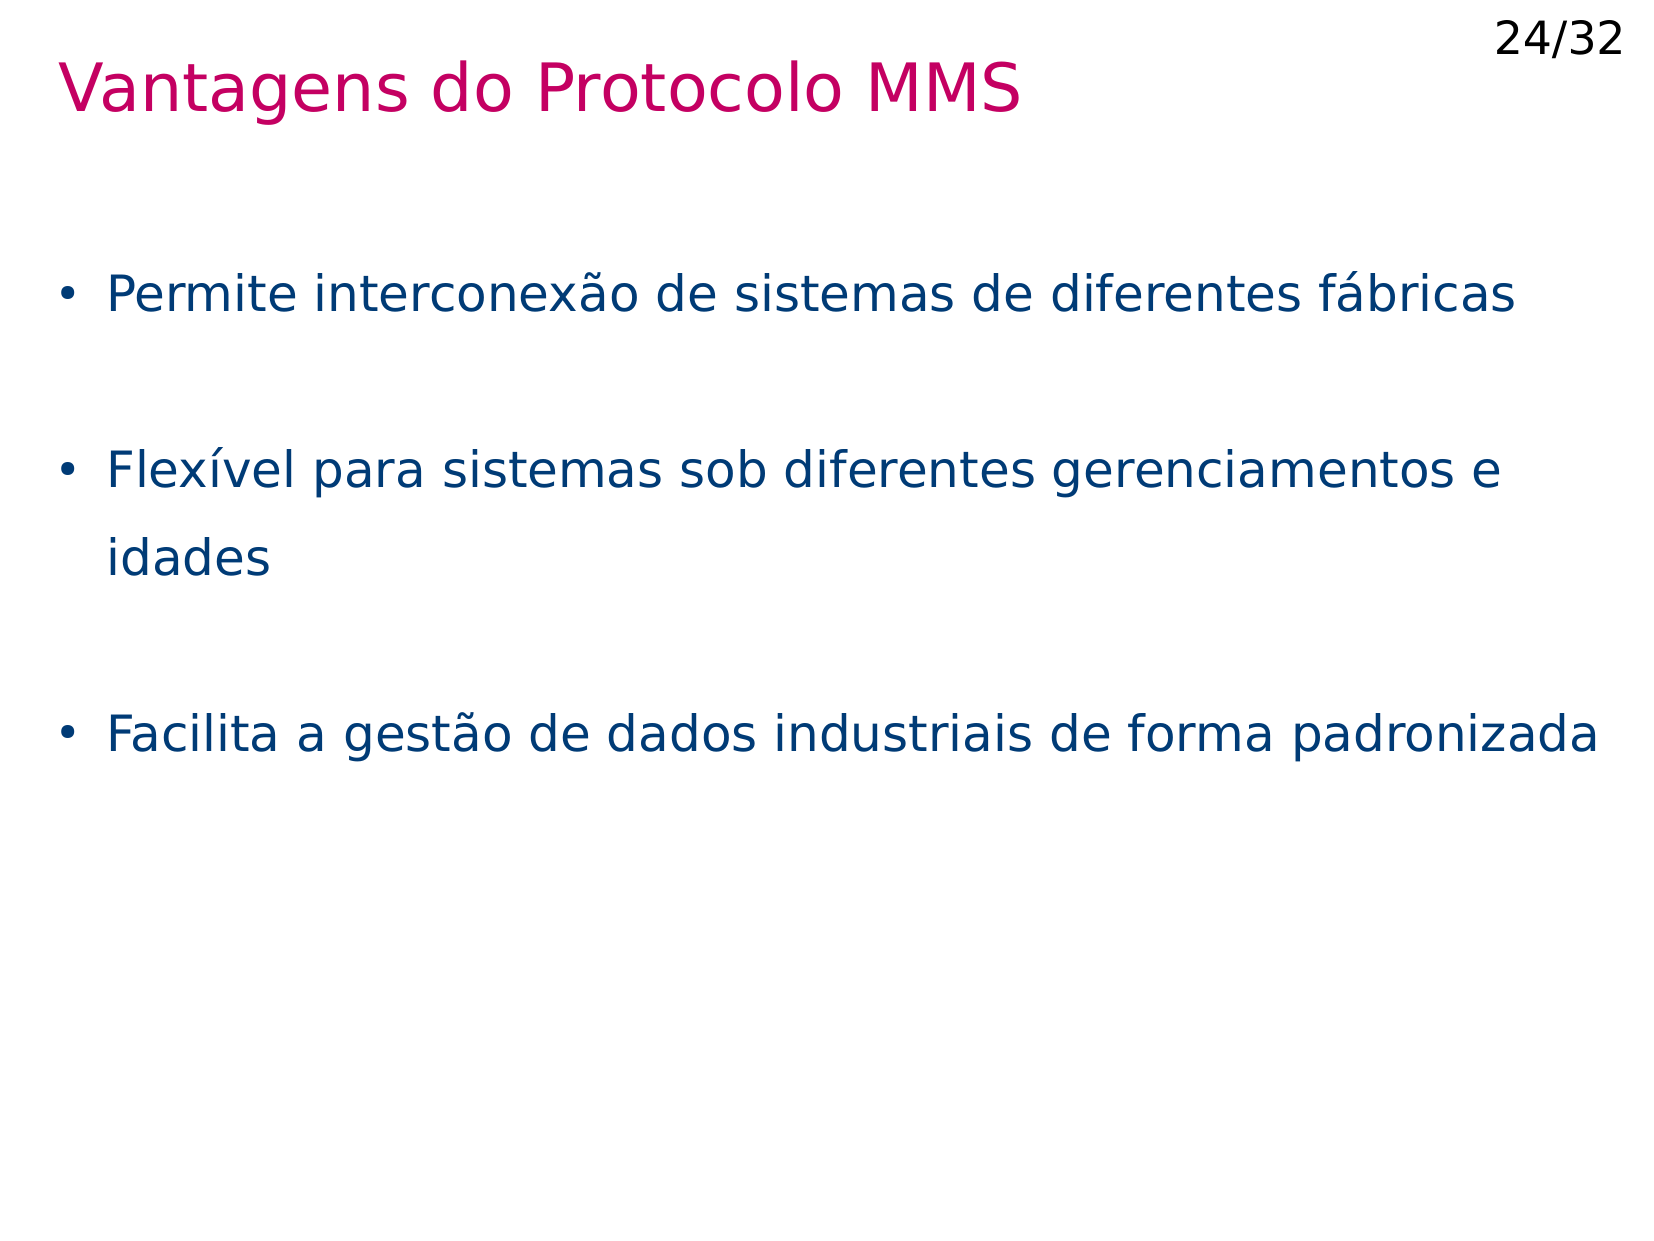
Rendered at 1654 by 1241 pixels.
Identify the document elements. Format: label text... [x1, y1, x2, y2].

list Permite interconexão de sistemas de diferentes fábricas Flexível para sistemas sob diferentes gerenciamentos e idades Facilita a gestão de dados industriais de forma padronizada [59, 236, 1625, 1211]
title Vantagens do Protocolo MMS [59, 29, 1625, 148]
